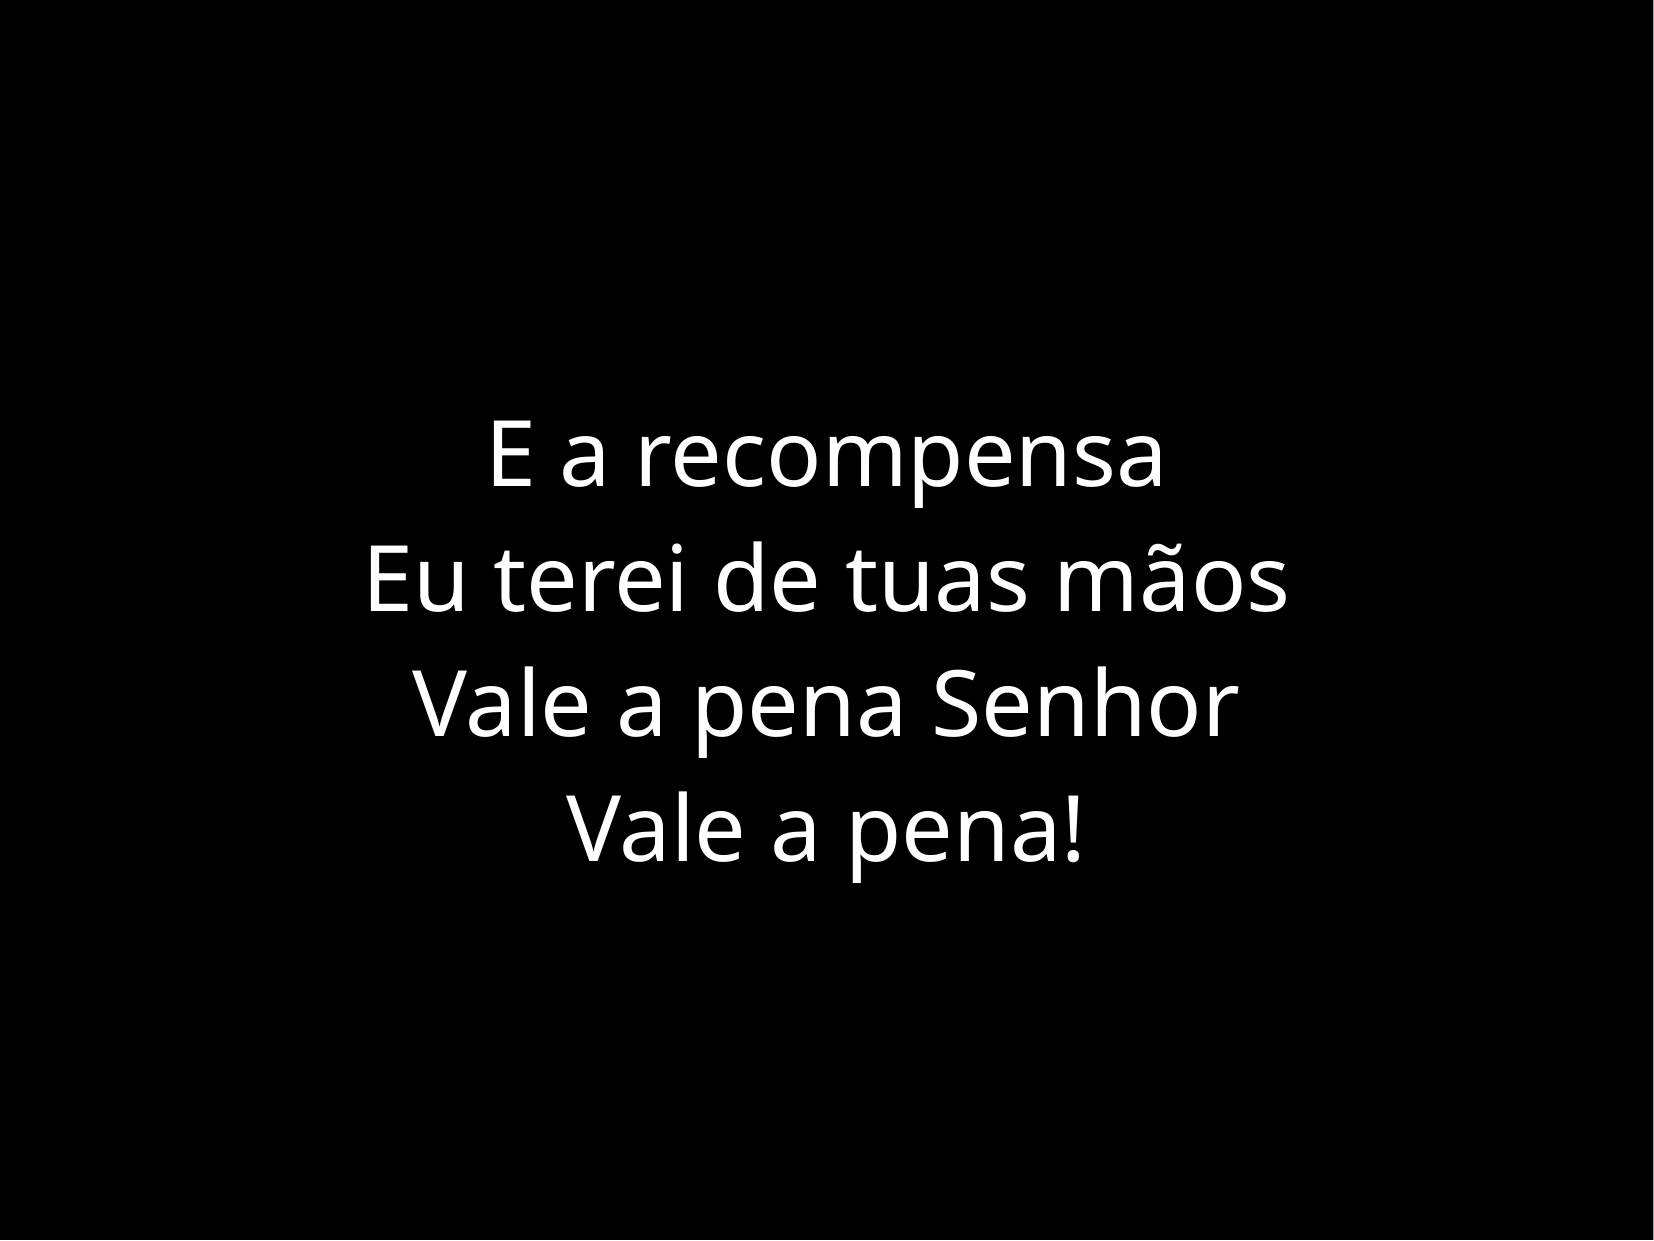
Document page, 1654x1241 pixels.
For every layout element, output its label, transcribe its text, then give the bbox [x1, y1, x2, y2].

title E a recompensa Eu terei de tuas mãos Vale a pena Senhor Vale a pena! [82, 49, 1571, 1229]
